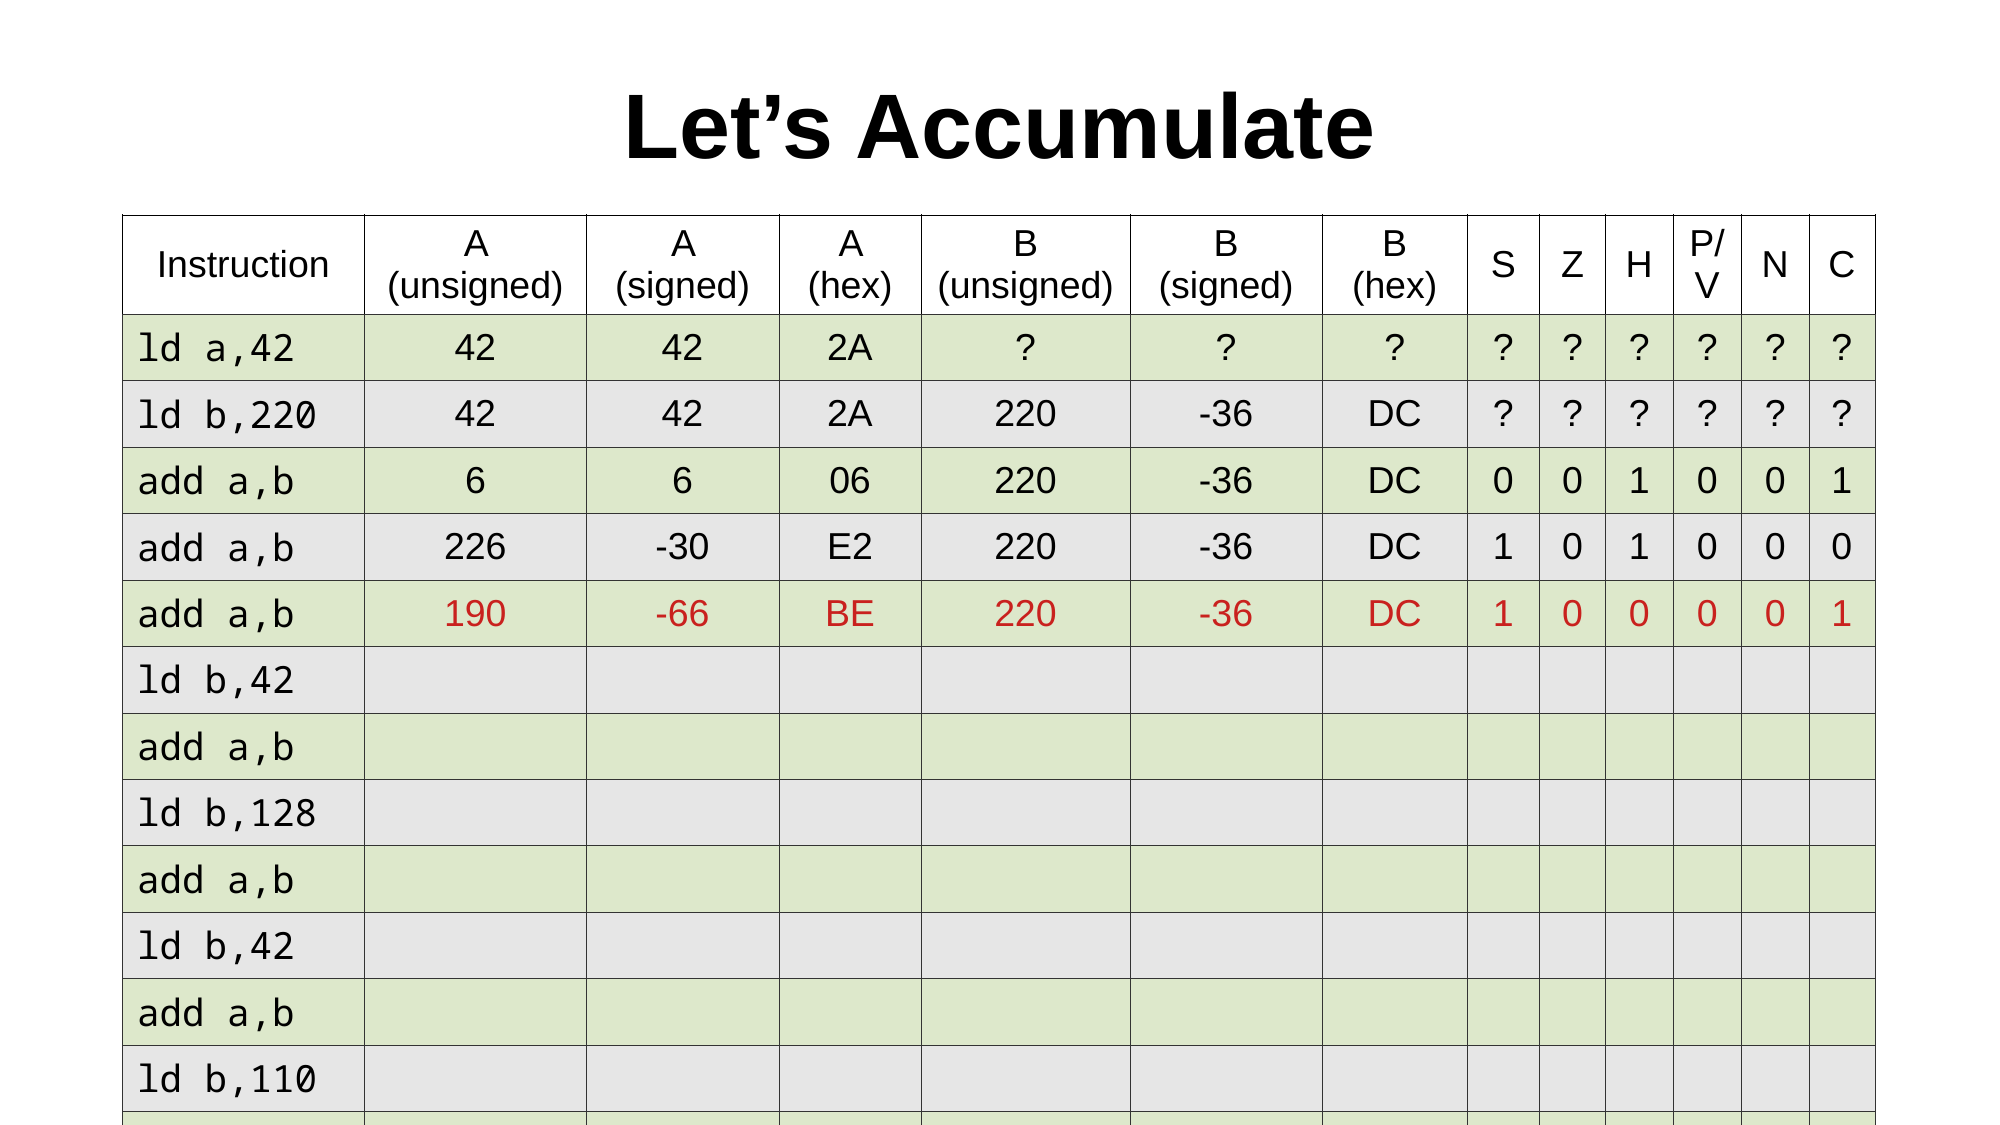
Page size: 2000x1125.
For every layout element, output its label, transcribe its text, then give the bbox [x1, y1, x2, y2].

table_header A (unsigned) [365, 216, 586, 314]
table_cell [1131, 647, 1322, 713]
table_cell 1 [1468, 514, 1539, 580]
table_cell ? [1468, 315, 1539, 380]
table_cell [365, 1112, 586, 1125]
table_cell 1 [1468, 581, 1539, 646]
table_cell [1131, 1046, 1322, 1111]
table_cell [365, 913, 586, 978]
table_cell ? [1606, 315, 1673, 380]
table_header N [1742, 216, 1809, 314]
table_cell 0 [1468, 448, 1539, 513]
table_cell 42 [587, 381, 779, 447]
table_cell [1468, 1046, 1539, 1111]
table_cell 06 [780, 448, 921, 513]
table_cell ? [1742, 315, 1809, 380]
table_cell ld a,42 [123, 315, 364, 380]
table_cell ? [1540, 315, 1605, 380]
table_cell 42 [365, 381, 586, 447]
table_cell 226 [365, 514, 586, 580]
table_cell [1606, 846, 1673, 912]
table_cell ? [1606, 381, 1673, 447]
table_cell [1606, 780, 1673, 845]
table_cell [1323, 714, 1467, 779]
table_header C [1810, 216, 1875, 314]
table_cell [1323, 846, 1467, 912]
table_cell [1540, 1046, 1605, 1111]
table_cell [780, 1046, 921, 1111]
table_cell [1606, 1046, 1673, 1111]
table_cell ? [1468, 381, 1539, 447]
table_cell 2A [780, 381, 921, 447]
table_cell [1323, 913, 1467, 978]
table_cell [1606, 913, 1673, 978]
table_cell [1468, 846, 1539, 912]
table_cell 1 [1606, 448, 1673, 513]
table_cell add a,b [123, 581, 364, 646]
table_cell [1742, 979, 1809, 1045]
table_cell [1540, 780, 1605, 845]
table_cell [1742, 1112, 1809, 1125]
table_cell [1323, 1112, 1467, 1125]
table_cell ? [1674, 381, 1741, 447]
table_cell [1742, 846, 1809, 912]
table_cell [1810, 647, 1875, 713]
table_cell 42 [365, 315, 586, 380]
table_cell 0 [1742, 514, 1809, 580]
table_cell ? [922, 315, 1130, 380]
table_cell add a,b [123, 1112, 364, 1125]
table_cell [1674, 1112, 1741, 1125]
table_cell ? [1810, 381, 1875, 447]
table_cell ? [1674, 315, 1741, 380]
table_cell [1742, 1046, 1809, 1111]
table_cell BE [780, 581, 921, 646]
table_cell [1540, 1112, 1605, 1125]
table_cell 1 [1810, 448, 1875, 513]
table_cell [1131, 1112, 1322, 1125]
table_cell 6 [587, 448, 779, 513]
table_cell [1131, 780, 1322, 845]
table_cell [365, 1046, 586, 1111]
table_cell [922, 913, 1130, 978]
table_header H [1606, 216, 1673, 314]
table_cell [365, 714, 586, 779]
table_cell [1606, 714, 1673, 779]
table_cell -36 [1131, 448, 1322, 513]
table_cell [1540, 846, 1605, 912]
table_header B (signed) [1131, 216, 1322, 314]
table_cell [1131, 913, 1322, 978]
table_cell [1131, 846, 1322, 912]
table_cell [1323, 780, 1467, 845]
table_cell [780, 714, 921, 779]
table_cell [1674, 780, 1741, 845]
table_cell [1606, 1112, 1673, 1125]
table_cell ? [1323, 315, 1467, 380]
table_cell add a,b [123, 714, 364, 779]
table_cell DC [1323, 381, 1467, 447]
table_header A (signed) [587, 216, 779, 314]
table_cell [1468, 1112, 1539, 1125]
table_cell [365, 846, 586, 912]
table_cell [1810, 780, 1875, 845]
table_cell [1468, 714, 1539, 779]
table_cell -36 [1131, 381, 1322, 447]
table_cell [1540, 979, 1605, 1045]
table_cell 220 [922, 581, 1130, 646]
table_cell ? [1810, 315, 1875, 380]
table_cell ld b,110 [123, 1046, 364, 1111]
table_cell [1468, 647, 1539, 713]
table_cell [1810, 1046, 1875, 1111]
table_cell [1742, 647, 1809, 713]
table_cell [922, 780, 1130, 845]
table_cell 220 [922, 381, 1130, 447]
table_cell -36 [1131, 514, 1322, 580]
table_cell [922, 714, 1130, 779]
table_cell -66 [587, 581, 779, 646]
table_header A (hex) [780, 216, 921, 314]
table_cell 220 [922, 514, 1130, 580]
table_cell [1468, 780, 1539, 845]
table_cell [780, 780, 921, 845]
table_cell [922, 1112, 1130, 1125]
table_cell [922, 846, 1130, 912]
table_cell [1810, 979, 1875, 1045]
table_cell [780, 1112, 921, 1125]
table_cell [365, 979, 586, 1045]
table_cell [780, 913, 921, 978]
table_cell [1323, 1046, 1467, 1111]
table_cell 190 [365, 581, 586, 646]
table_cell ld b,220 [123, 381, 364, 447]
table_cell [365, 780, 586, 845]
table_cell [922, 647, 1130, 713]
table_header Z [1540, 216, 1605, 314]
table_cell 0 [1540, 448, 1605, 513]
table_cell [1742, 714, 1809, 779]
table_cell add a,b [123, 846, 364, 912]
table_cell [587, 846, 779, 912]
table_cell 0 [1742, 581, 1809, 646]
table_cell 1 [1606, 514, 1673, 580]
table_cell 0 [1674, 581, 1741, 646]
table_cell 220 [922, 448, 1130, 513]
table_cell [365, 647, 586, 713]
table_cell 6 [365, 448, 586, 513]
table_cell [1468, 979, 1539, 1045]
table_cell [587, 979, 779, 1045]
table_cell [780, 846, 921, 912]
table_cell [1606, 647, 1673, 713]
table_cell -36 [1131, 581, 1322, 646]
title Let’s Accumulate [137, 18, 1862, 215]
table_cell [1131, 714, 1322, 779]
table_cell [587, 1046, 779, 1111]
table_cell add a,b [123, 514, 364, 580]
table_cell 1 [1810, 581, 1875, 646]
table_cell [780, 979, 921, 1045]
table_cell [1540, 913, 1605, 978]
table_cell 0 [1674, 448, 1741, 513]
table_cell [587, 913, 779, 978]
table_cell E2 [780, 514, 921, 580]
table_cell [922, 1046, 1130, 1111]
table_cell 42 [587, 315, 779, 380]
table_cell [1810, 714, 1875, 779]
table_cell DC [1323, 448, 1467, 513]
table_cell [587, 647, 779, 713]
table_header B (hex) [1323, 216, 1467, 314]
table_cell ld b,42 [123, 647, 364, 713]
table_cell ld b,128 [123, 780, 364, 845]
table_cell add a,b [123, 448, 364, 513]
table_cell 0 [1606, 581, 1673, 646]
table_cell [1131, 979, 1322, 1045]
table_cell [1742, 780, 1809, 845]
table_cell ? [1540, 381, 1605, 447]
table_cell 0 [1540, 514, 1605, 580]
table_cell [1674, 913, 1741, 978]
table_cell [1323, 647, 1467, 713]
table_cell [587, 1112, 779, 1125]
table_cell add a,b [123, 979, 364, 1045]
table_cell [587, 714, 779, 779]
table_header Instruction [123, 216, 364, 314]
table_cell 0 [1810, 514, 1875, 580]
table_cell [1674, 979, 1741, 1045]
table_cell [1468, 913, 1539, 978]
table_cell DC [1323, 514, 1467, 580]
table_cell [1540, 714, 1605, 779]
table_cell [1810, 846, 1875, 912]
table_cell -30 [587, 514, 779, 580]
table_cell [1674, 846, 1741, 912]
table_cell [1606, 979, 1673, 1045]
table_cell ld b,42 [123, 913, 364, 978]
table_cell 0 [1674, 514, 1741, 580]
table_cell [1810, 1112, 1875, 1125]
table_cell [1323, 979, 1467, 1045]
table_header B (unsigned) [922, 216, 1130, 314]
table_cell ? [1742, 381, 1809, 447]
table_cell ? [1131, 315, 1322, 380]
table_cell [1674, 647, 1741, 713]
table_cell DC [1323, 581, 1467, 646]
table_header S [1468, 216, 1539, 314]
table_cell [780, 647, 921, 713]
table_cell 2A [780, 315, 921, 380]
table_cell [1674, 714, 1741, 779]
table_cell 0 [1742, 448, 1809, 513]
table_cell [1540, 647, 1605, 713]
table_cell [1742, 913, 1809, 978]
table_cell [1674, 1046, 1741, 1111]
table_cell [922, 979, 1130, 1045]
table_cell 0 [1540, 581, 1605, 646]
table_cell [587, 780, 779, 845]
table_cell [1810, 913, 1875, 978]
table_header P/V [1674, 216, 1741, 314]
